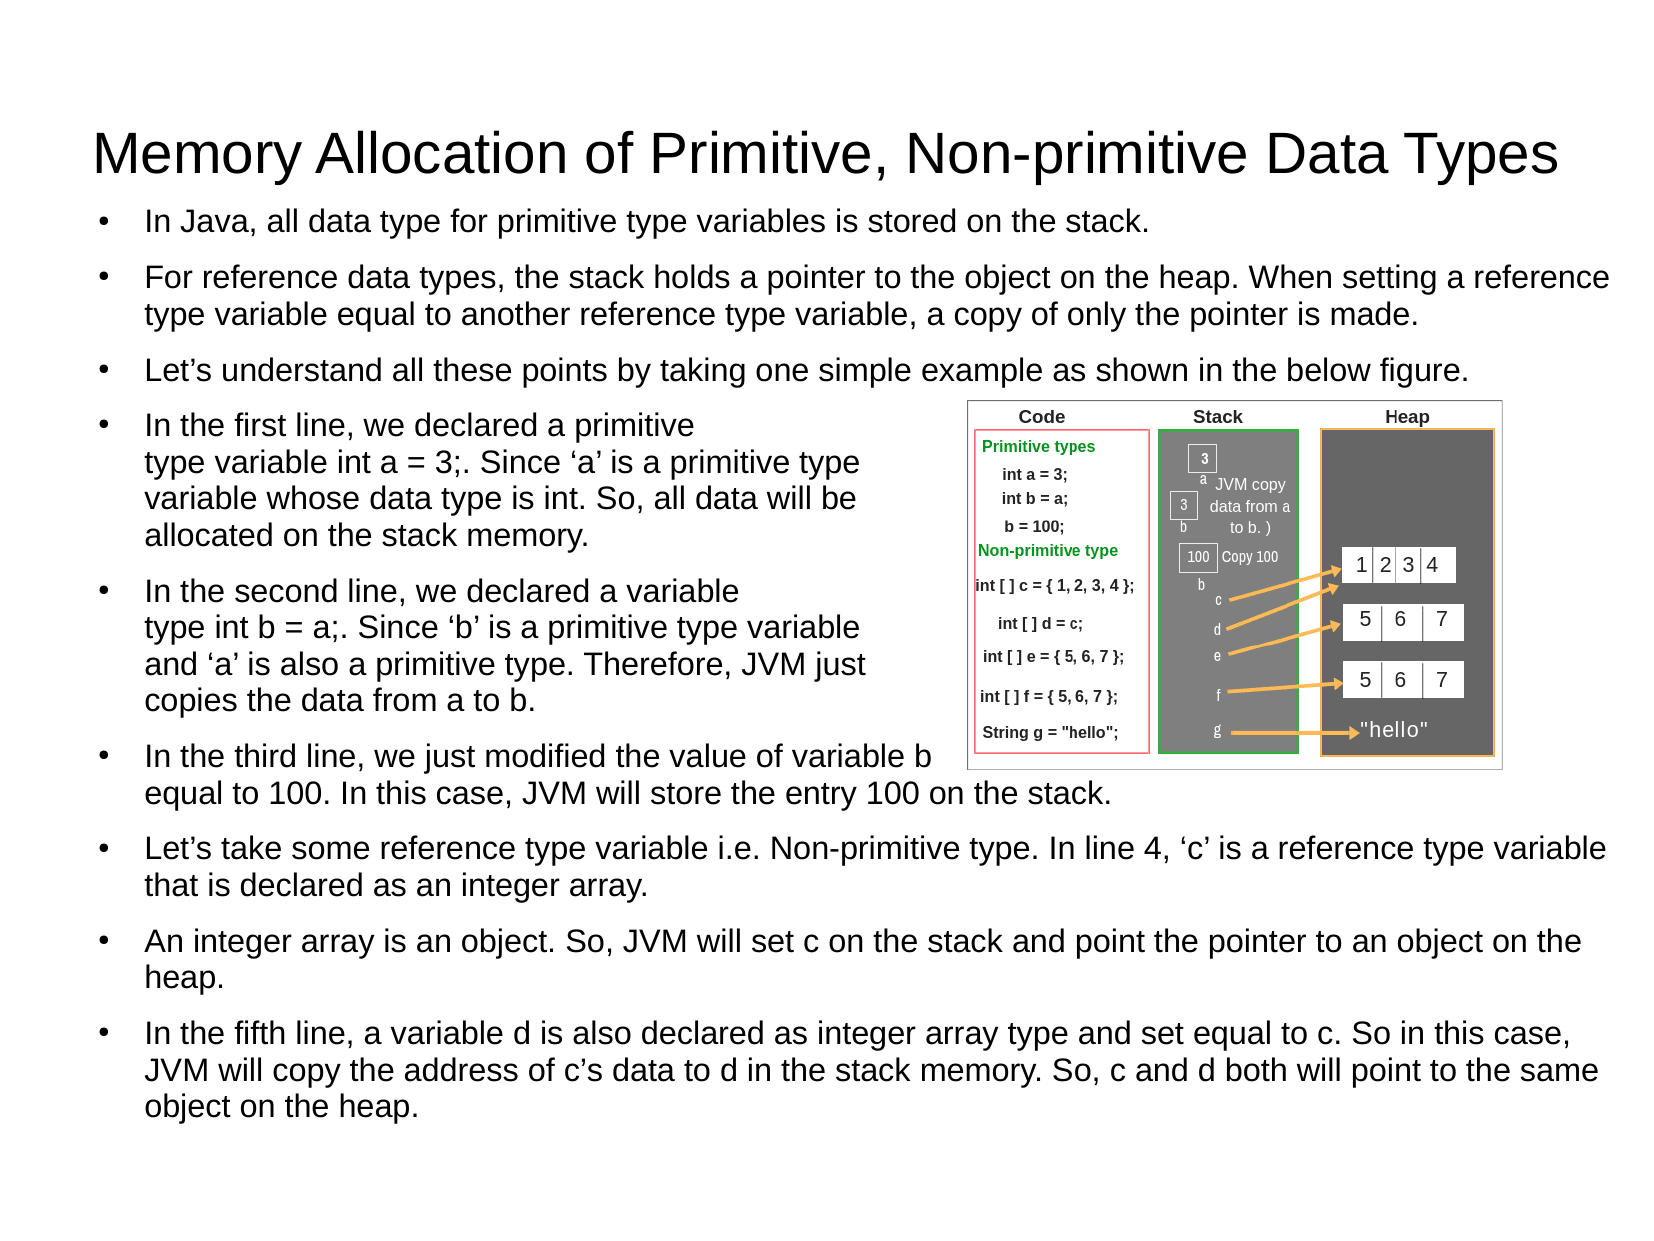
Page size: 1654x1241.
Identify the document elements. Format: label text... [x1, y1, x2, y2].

list In Java, all data type for primitive type variables is stored on the stack. For reference data types, the stack holds a pointer to the object on the heap. When setting a reference type variable equal to another reference type variable, a copy of only the pointer is made. Let’s understand all these points by taking one simple example as shown in the below figure. In the first line, we declared a primitive type variable int a = 3;. Since ‘a’ is a primitive type variable whose data type is int. So, all data will be allocated on the stack memory. In the second line, we declared a variable type int b = a;. Since ‘b’ is a primitive type variable and ‘a’ is also a primitive type. Therefore, JVM just copies the data from a to b. In the third line, we just modified the value of variable b equal to 100. In this case, JVM will store the entry 100 on the stack. Let’s take some reference type variable i.e. Non-primitive type. In line 4, ‘c’ is a reference type variable that is declared as an integer array. An integer array is an object. So, JVM will set c on the stack and point the pointer to an object on the heap. In the fifth line, a variable d is also declared as integer array type and set equal to c. So in this case, JVM will copy the address of c’s data to d in the stack memory. So, c and d both will point to the same object on the heap. [82, 203, 1619, 1135]
title Memory Allocation of Primitive, Non-primitive Data Types [82, 49, 1571, 203]
picture [965, 396, 1503, 770]
